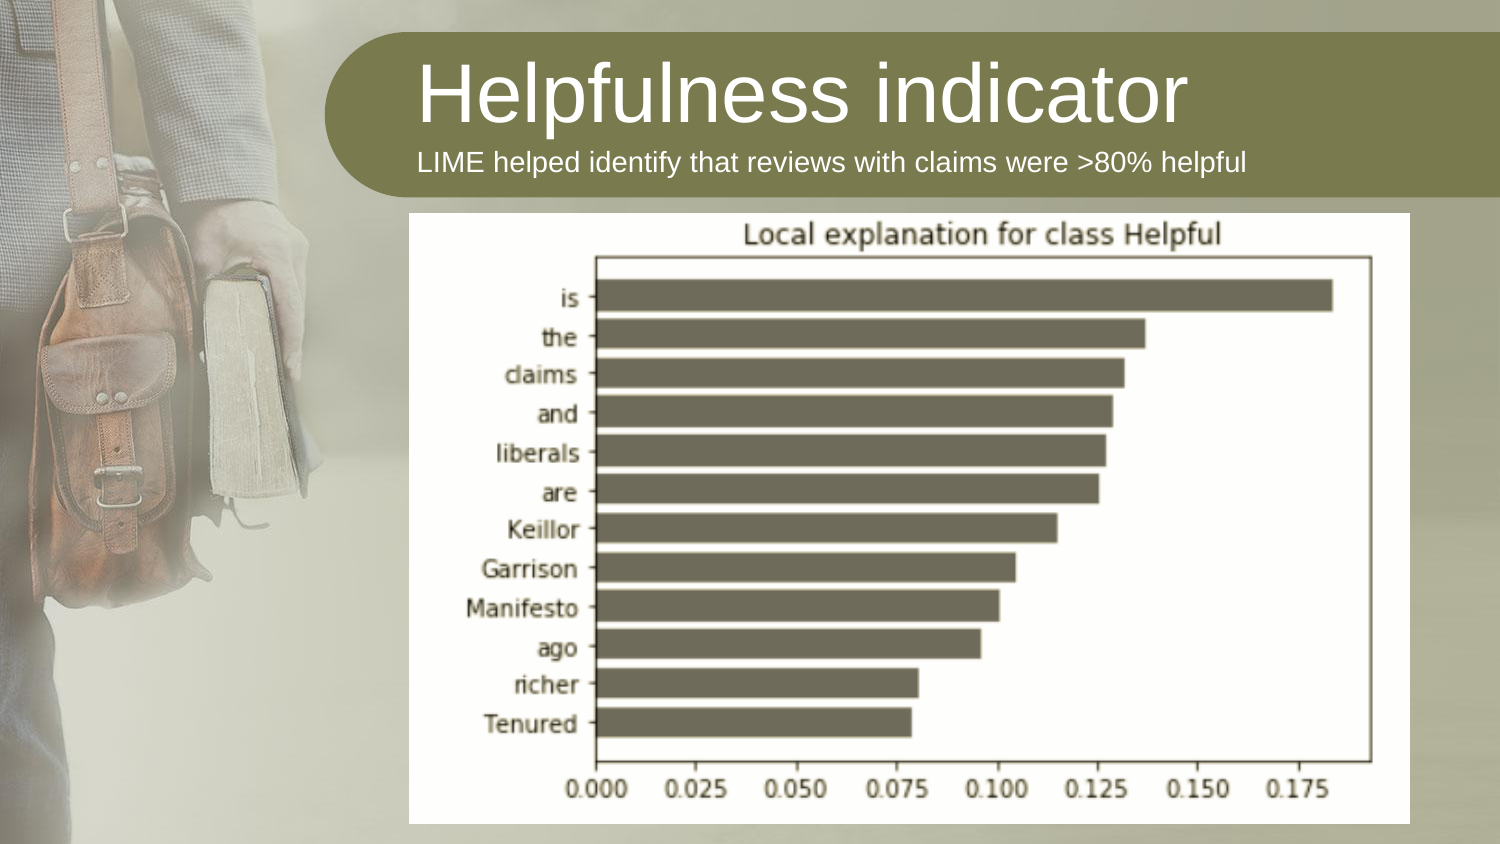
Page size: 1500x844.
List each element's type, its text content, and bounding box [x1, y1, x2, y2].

list Helpfulness indicator [401, 42, 1500, 136]
list LIME helped identify that reviews with claims were >80% helpful [401, 136, 1500, 185]
picture [0, 0, 1500, 844]
